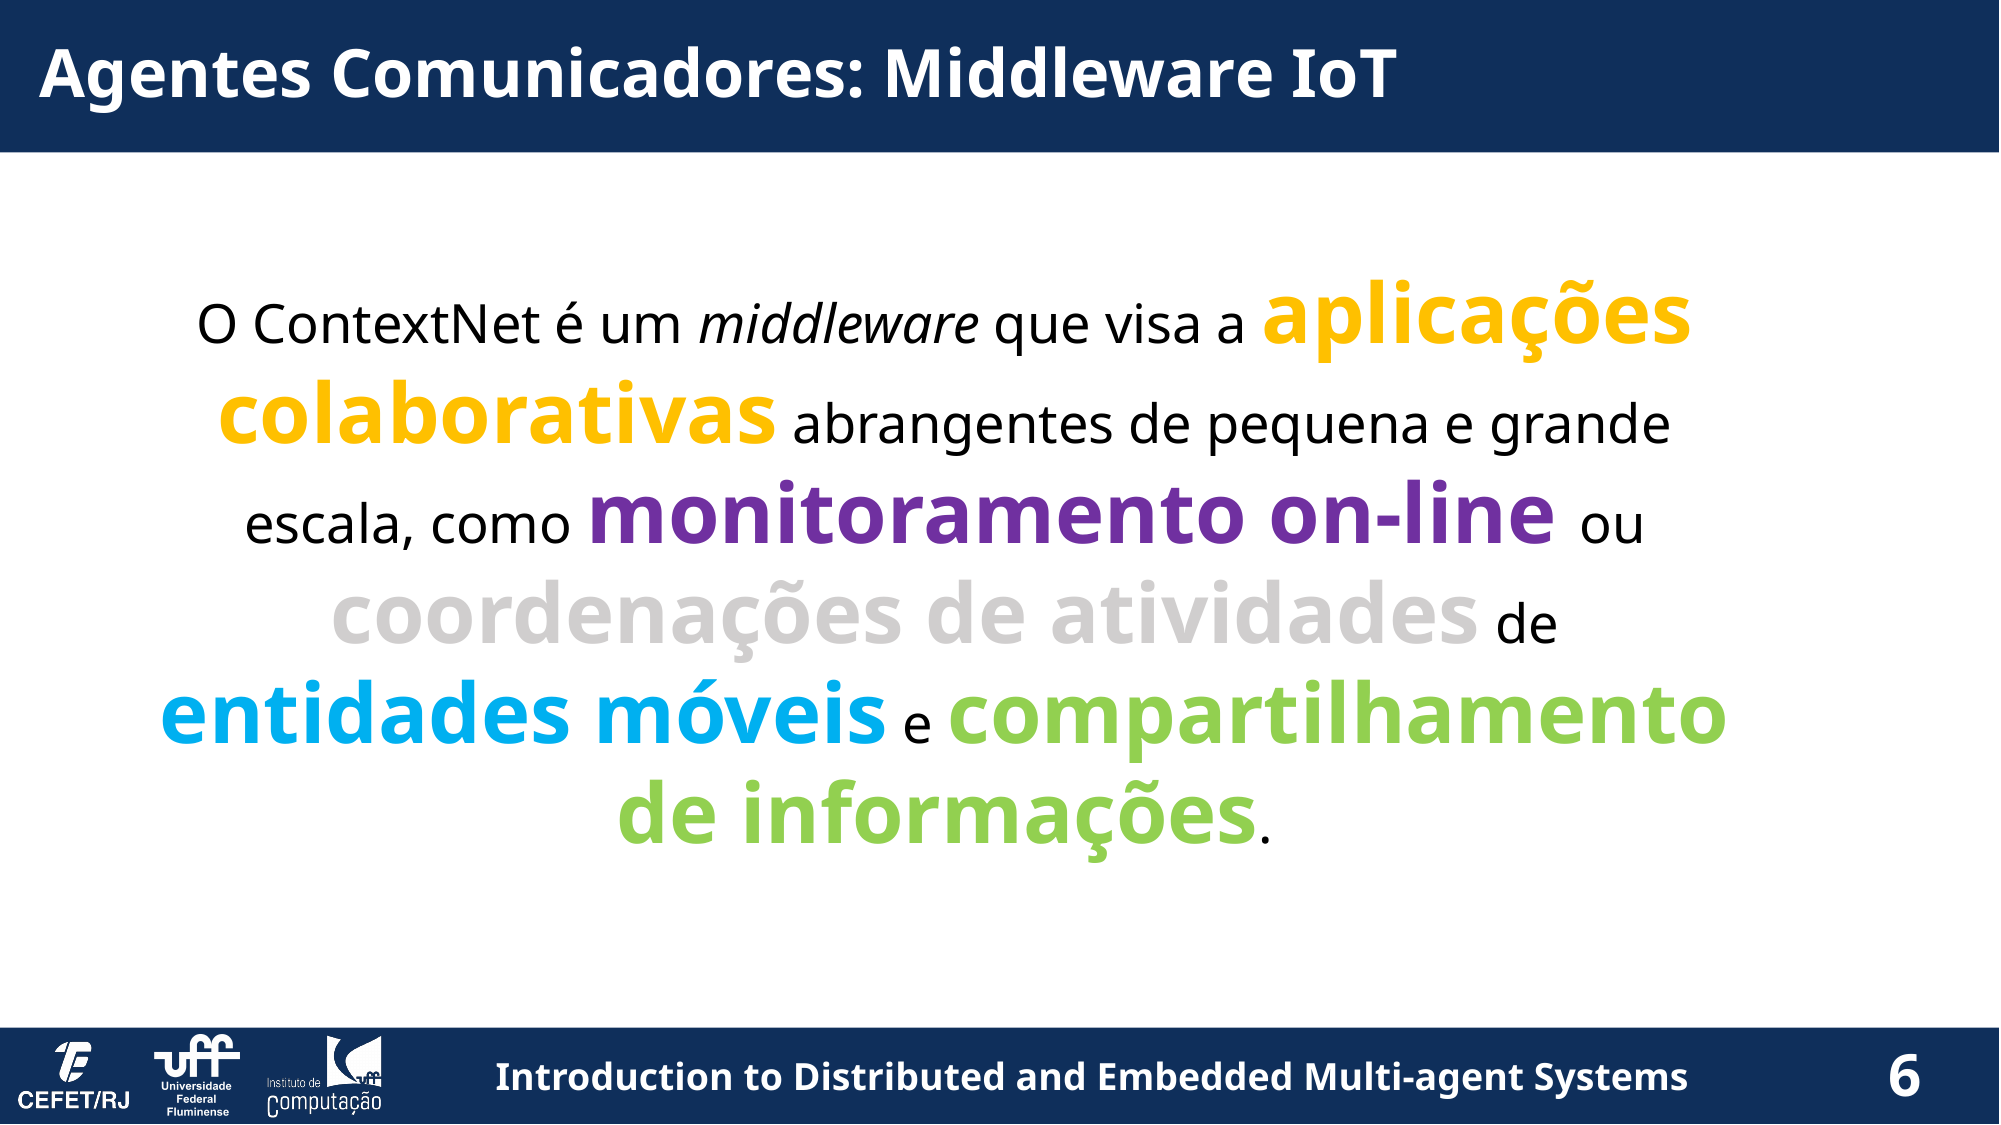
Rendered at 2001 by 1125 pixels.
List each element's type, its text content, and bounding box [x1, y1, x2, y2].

picture [18, 1021, 129, 1125]
text_box O ContextNet é um middleware que visa a aplicações colaborativas abrangentes de pequena e grande escala, como monitoramento on-line ou coordenações de atividades de entidades móveis e compartilhamento de informações. [118, 253, 1772, 868]
text_box Agentes Comunicadores: Middleware IoT [25, 23, 1999, 119]
picture [265, 1033, 383, 1118]
picture [153, 1033, 241, 1121]
